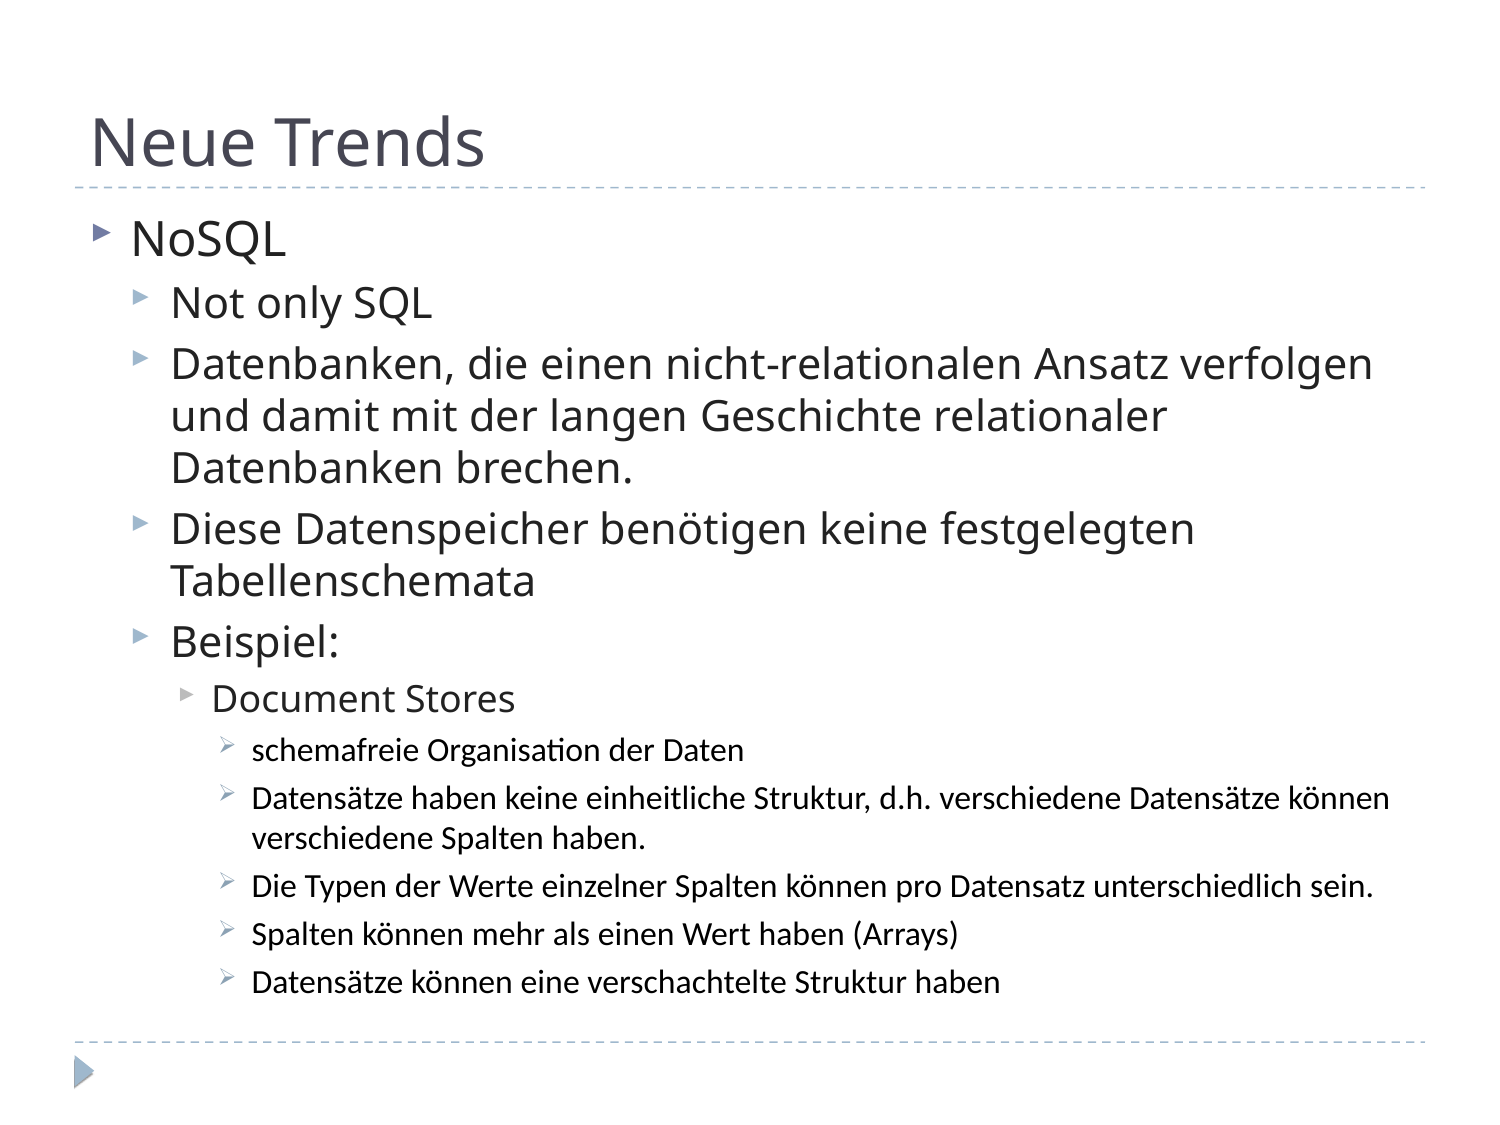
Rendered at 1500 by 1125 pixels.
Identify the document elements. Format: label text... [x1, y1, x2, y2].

title Neue Trends [75, 24, 1425, 188]
list NoSQL Not only SQL Datenbanken, die einen nicht-relationalen Ansatz verfolgen und damit mit der langen Geschichte relationaler Datenbanken brechen. Diese Datenspeicher benötigen keine festgelegten Tabellenschemata Beispiel: Document Stores schemafreie Organisation der Daten Datensätze haben keine einheitliche Struktur, d.h. verschiedene Datensätze können verschiedene Spalten haben. Die Typen der Werte einzelner Spalten können pro Datensatz unterschiedlich sein. Spalten können mehr als einen Wert haben (Arrays) Datensätze können eine verschachtelte Struktur haben [75, 200, 1425, 1010]
